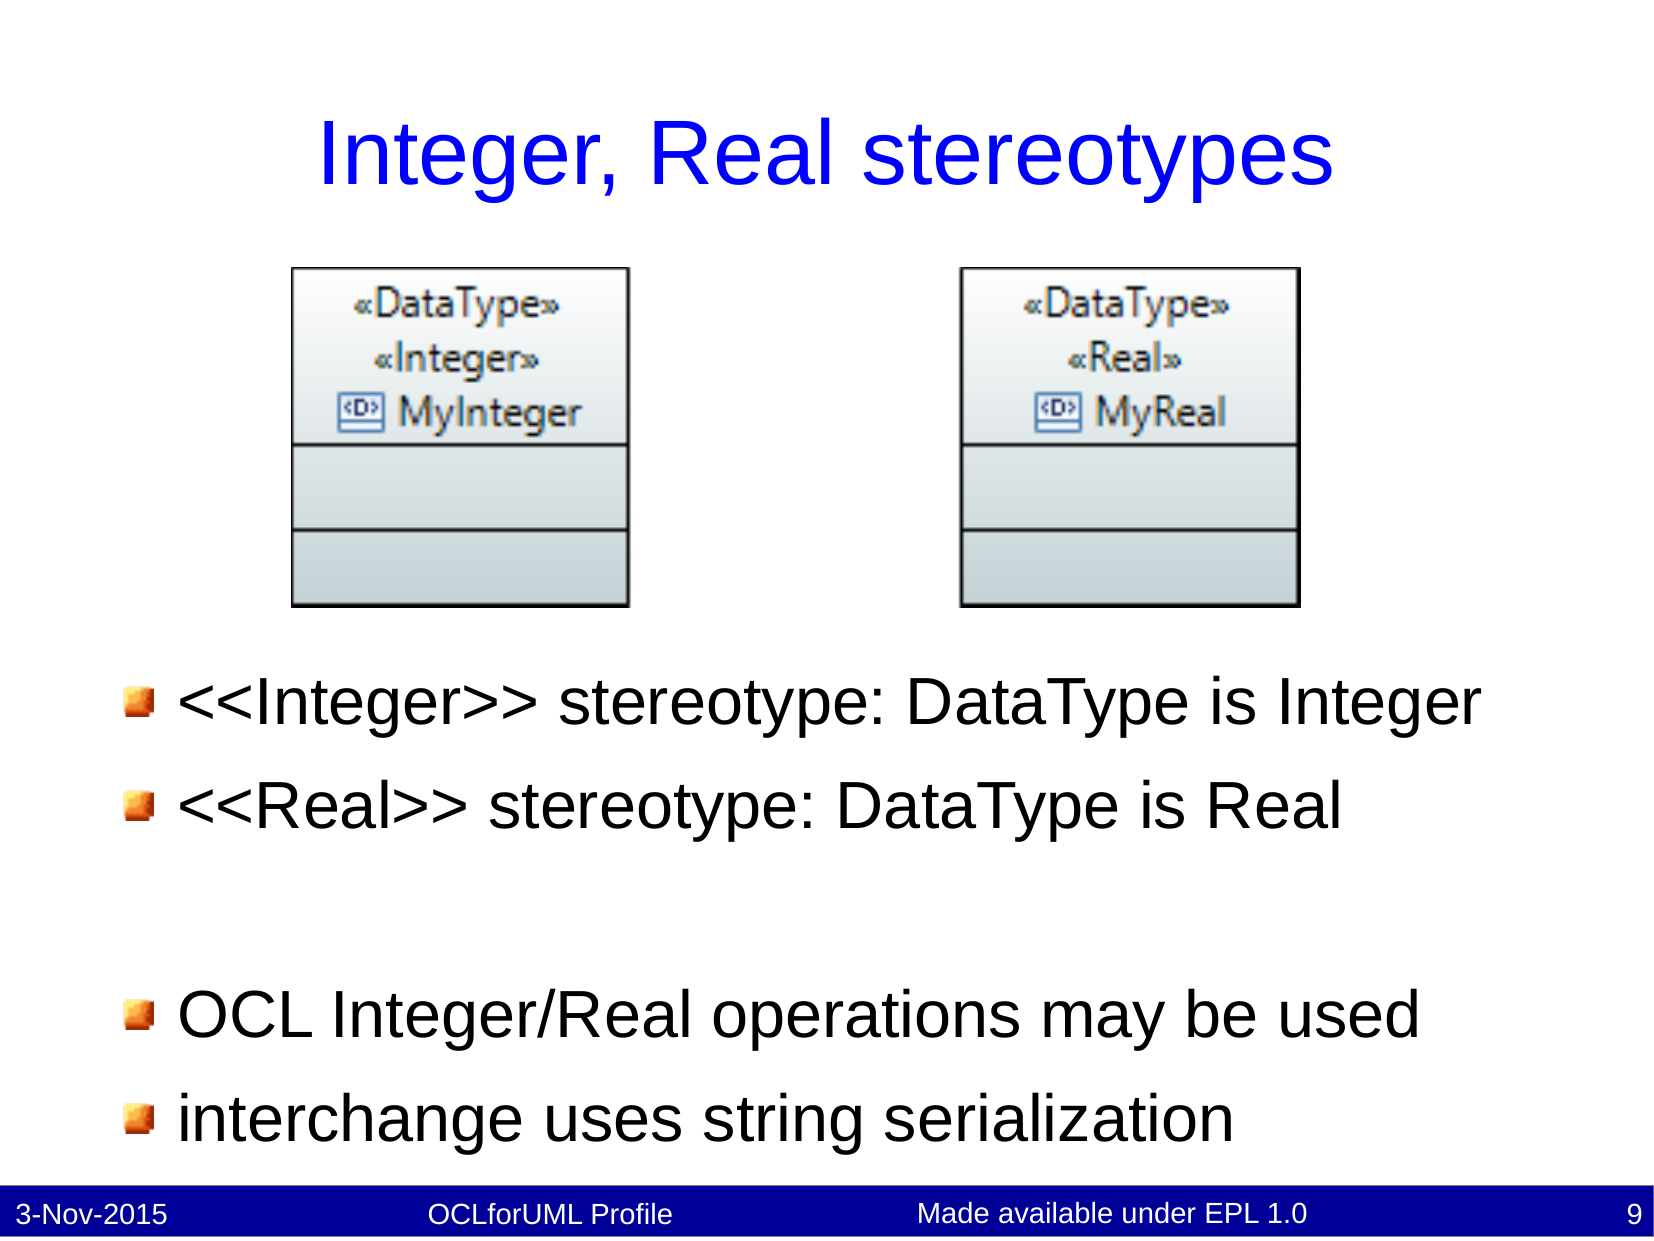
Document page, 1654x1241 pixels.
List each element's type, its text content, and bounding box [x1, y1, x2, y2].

list <<Integer>> stereotype: DataType is Integer <<Real>> stereotype: DataType is Real OCL Integer/Real operations may be used interchange uses string serialization [106, 664, 1595, 1172]
picture [291, 267, 1301, 608]
title Integer, Real stereotypes [82, 49, 1571, 257]
